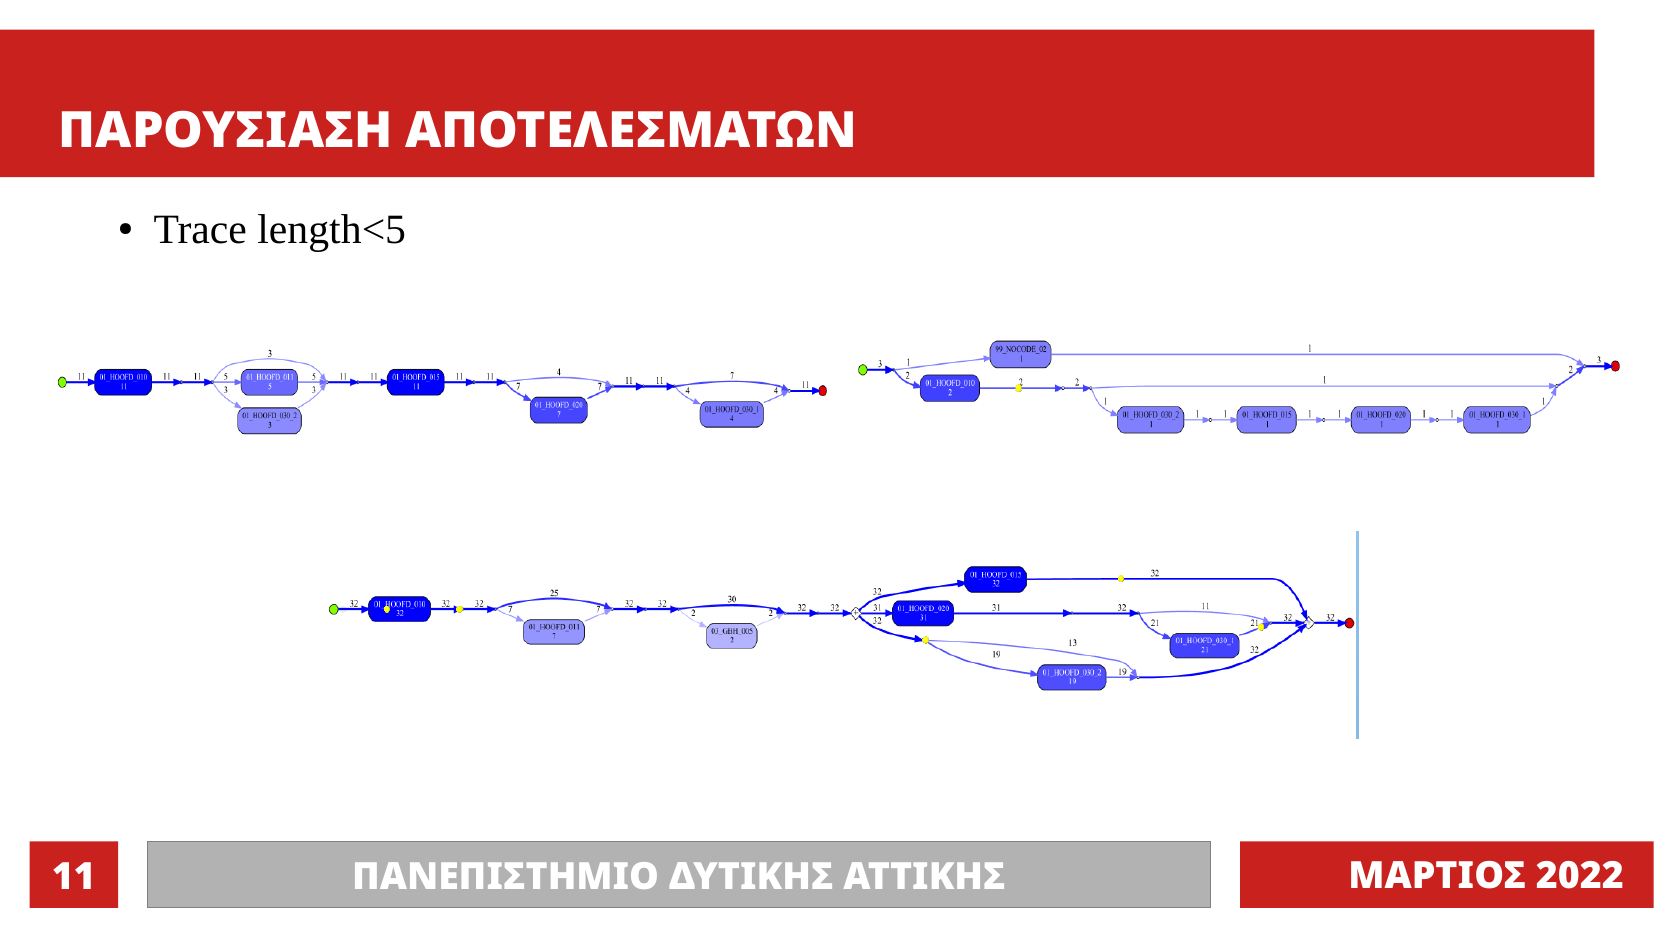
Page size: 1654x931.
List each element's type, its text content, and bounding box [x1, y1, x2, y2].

picture [58, 283, 827, 481]
title ΠΑΡΟΥΣΙΑΣΗ ΑΠΟΤΕΛΕΣΜΑΤΩΝ [59, 44, 1595, 163]
picture [856, 319, 1621, 479]
picture [329, 531, 1359, 739]
list Trace length<5 [118, 206, 709, 325]
